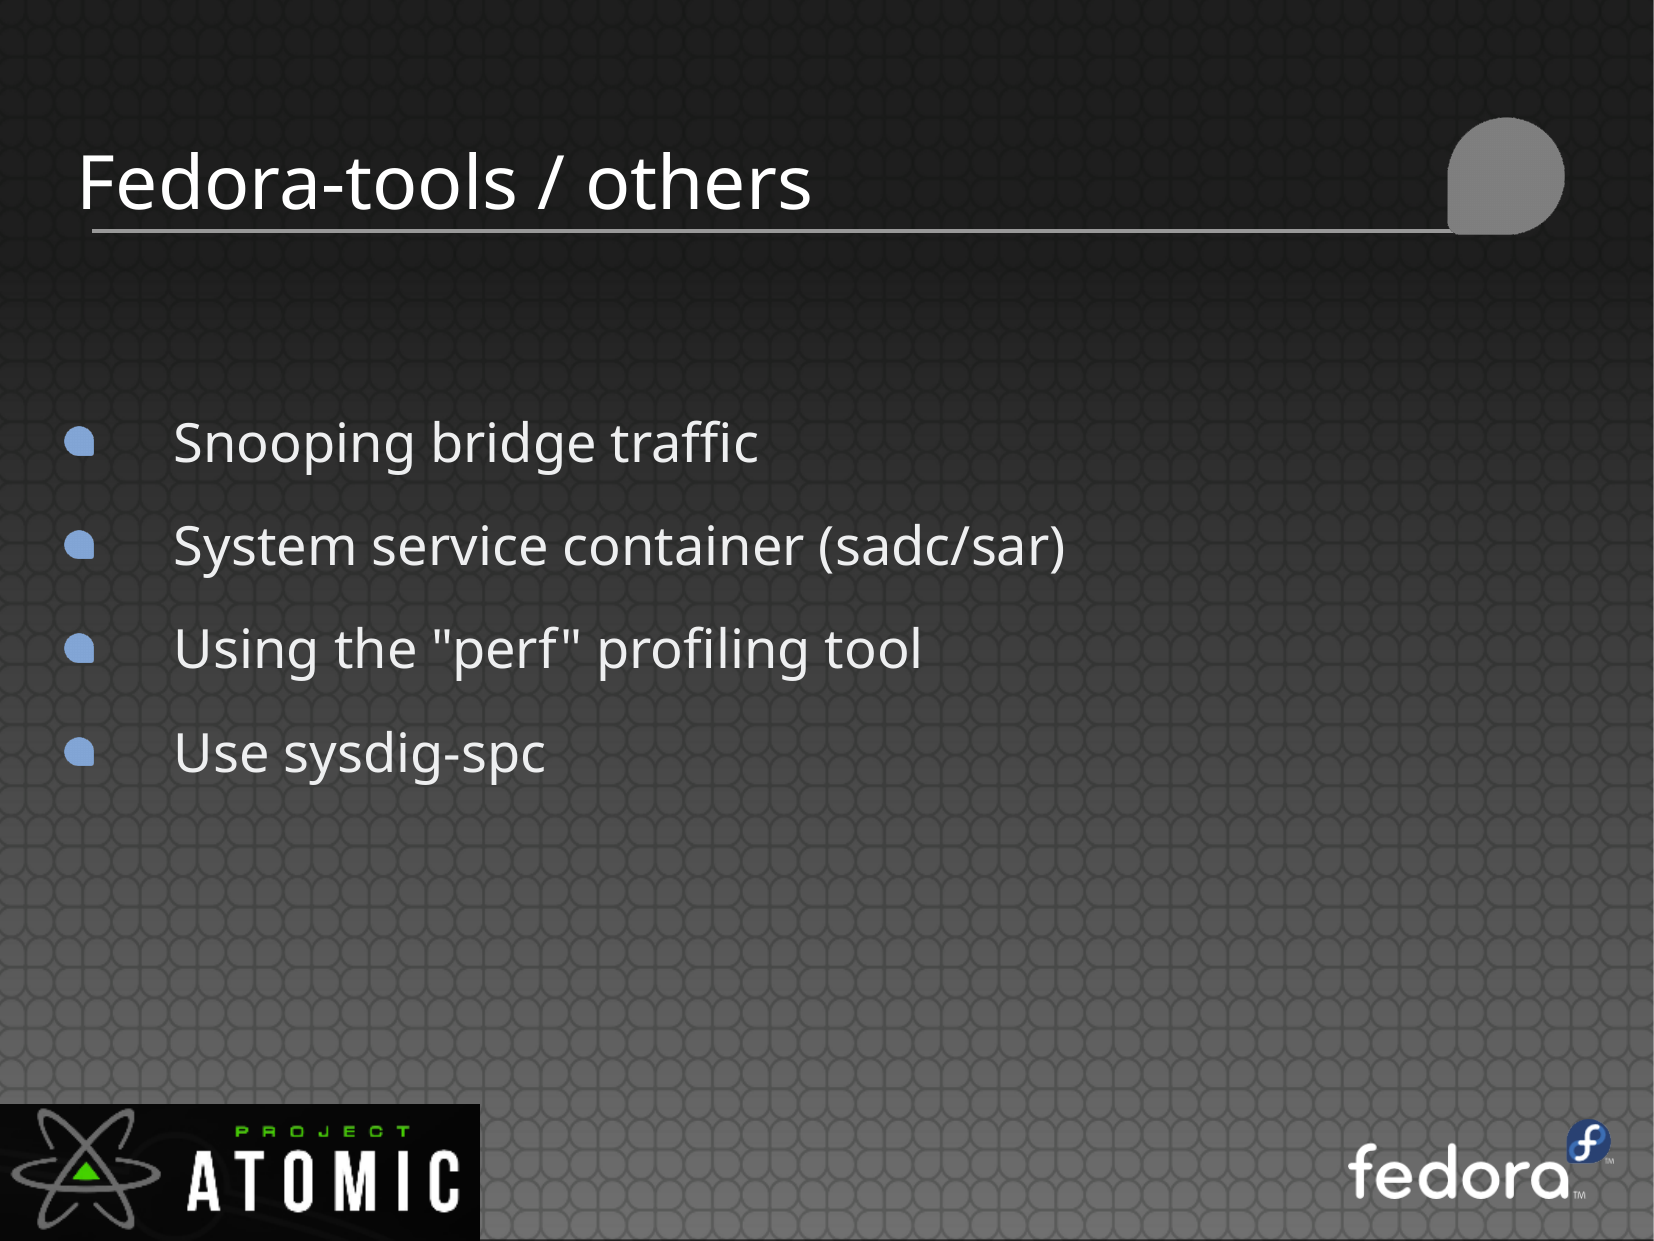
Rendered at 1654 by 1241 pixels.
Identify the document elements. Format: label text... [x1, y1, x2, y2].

picture [0, 0, 1654, 1241]
title Fedora-tools / others [76, 112, 1566, 249]
list Snooping bridge traffic System service container (sadc/sar) Using the "perf" profiling tool Use sysdig-spc [46, 300, 1536, 1105]
